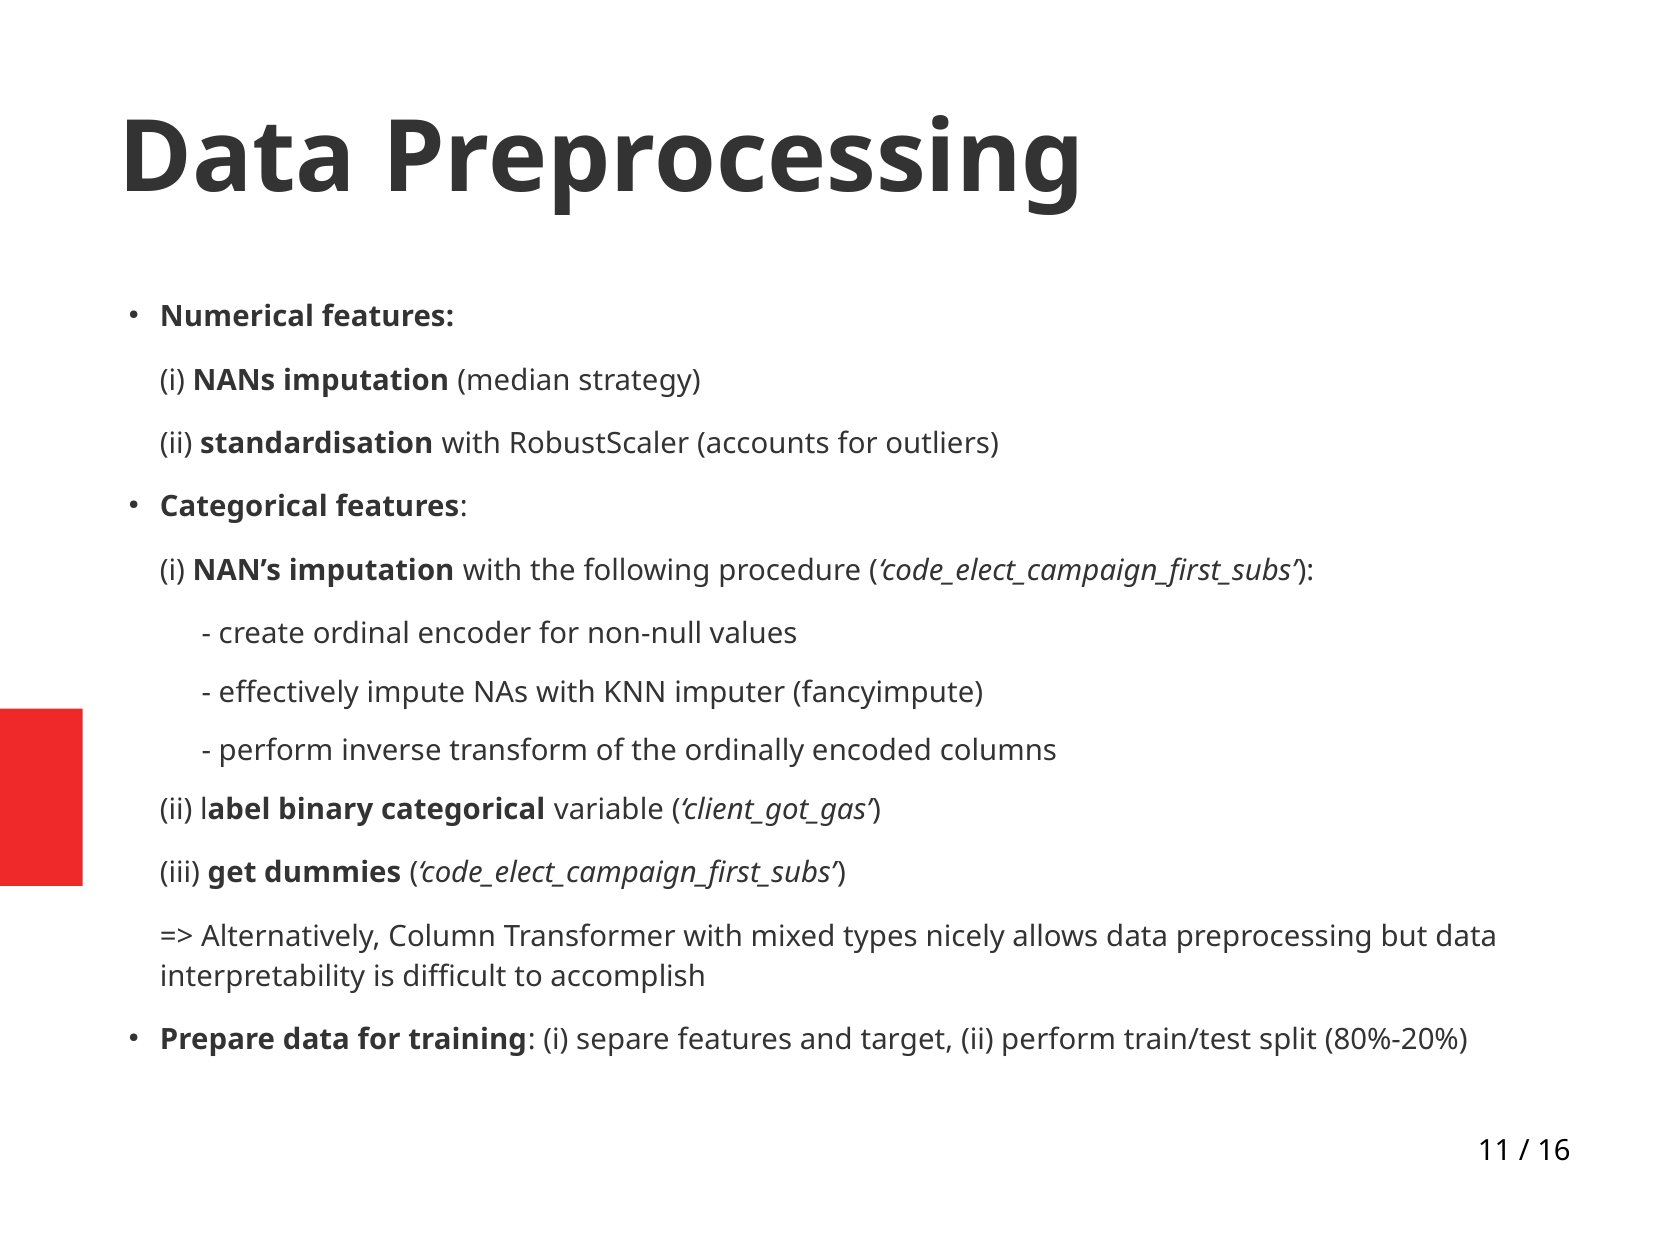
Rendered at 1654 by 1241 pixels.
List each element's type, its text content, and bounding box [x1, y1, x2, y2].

list Numerical features: (i) NANs imputation (median strategy) (ii) standardisation with RobustScaler (accounts for outliers) Categorical features: (i) NAN’s imputation with the following procedure (‘code_elect_campaign_first_subs’): - create ordinal encoder for non-null values - effectively impute NAs with KNN imputer (fancyimpute) - perform inverse transform of the ordinally encoded columns (ii) label binary categorical variable (‘client_got_gas’) (iii) get dummies (‘code_elect_campaign_first_subs’) => Alternatively, Column Transformer with mixed types nicely allows data preprocessing but data interpretability is difficult to accomplish Prepare data for training: (i) separe features and target, (ii) perform train/test split (80%-20%) [118, 295, 1536, 1074]
title Data Preprocessing [118, 49, 1571, 257]
